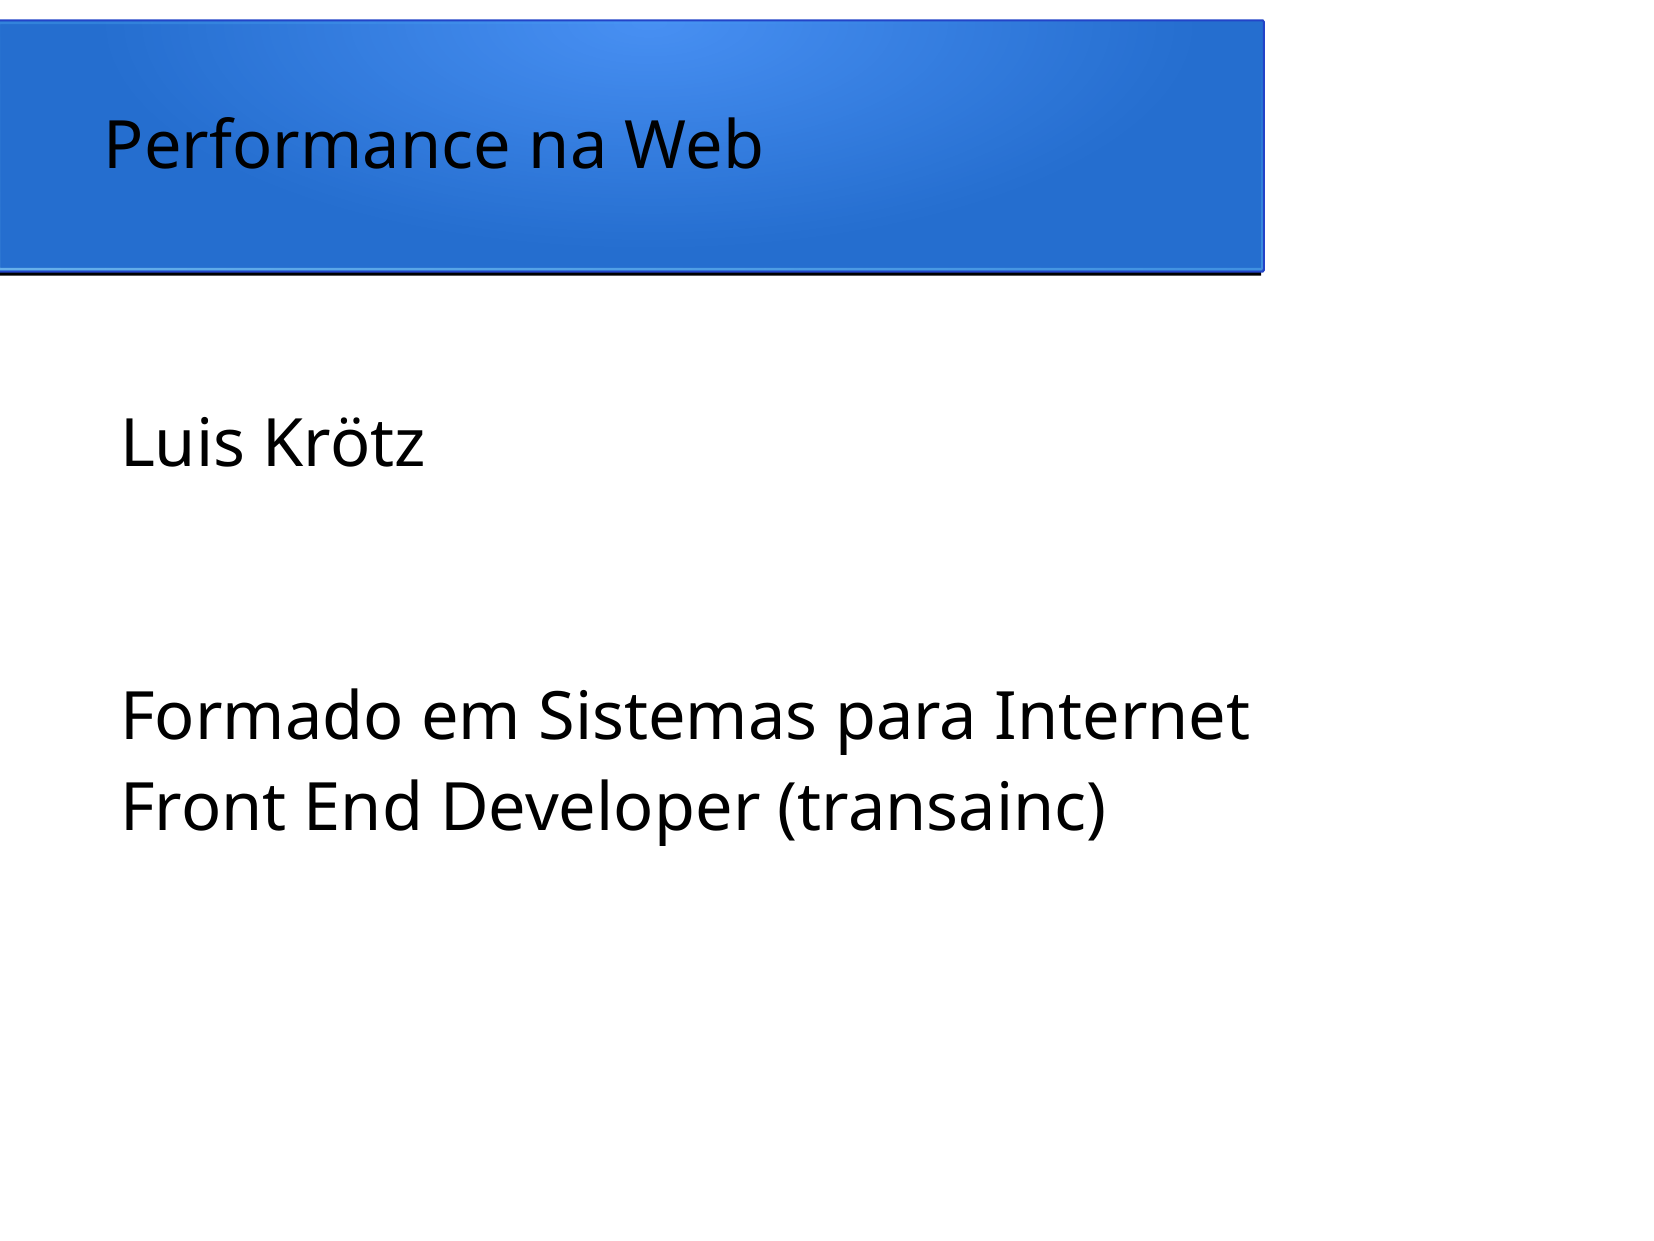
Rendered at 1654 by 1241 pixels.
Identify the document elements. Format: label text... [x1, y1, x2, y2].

text_box Performance na Web [103, 105, 766, 181]
subtitle Luis Krötz Formado em Sistemas para Internet Front End Developer (transainc) [120, 4, 1261, 1241]
